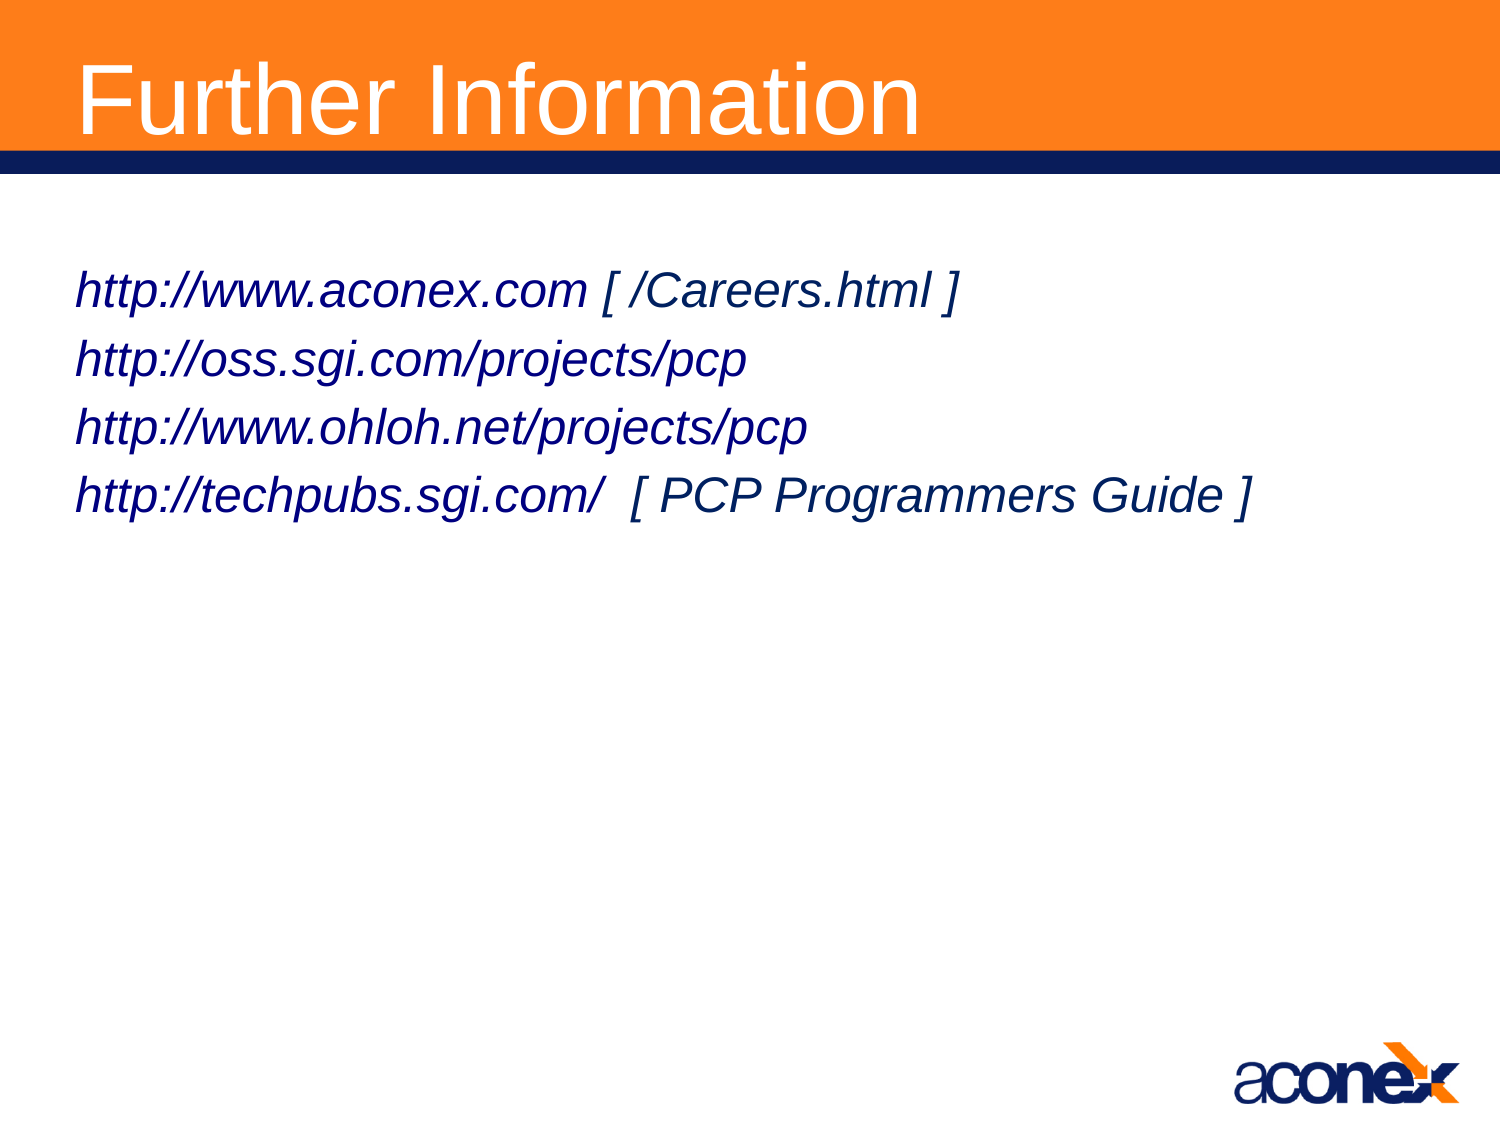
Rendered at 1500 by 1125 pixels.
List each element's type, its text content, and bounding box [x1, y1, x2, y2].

list http://www.aconex.com [ /Careers.html ] http://oss.sgi.com/projects/pcp http://www.ohloh.net/projects/pcp http://techpubs.sgi.com/ [ PCP Programmers Guide ] [75, 262, 1426, 991]
title Further Information [75, 30, 1426, 169]
picture [1234, 1042, 1460, 1104]
